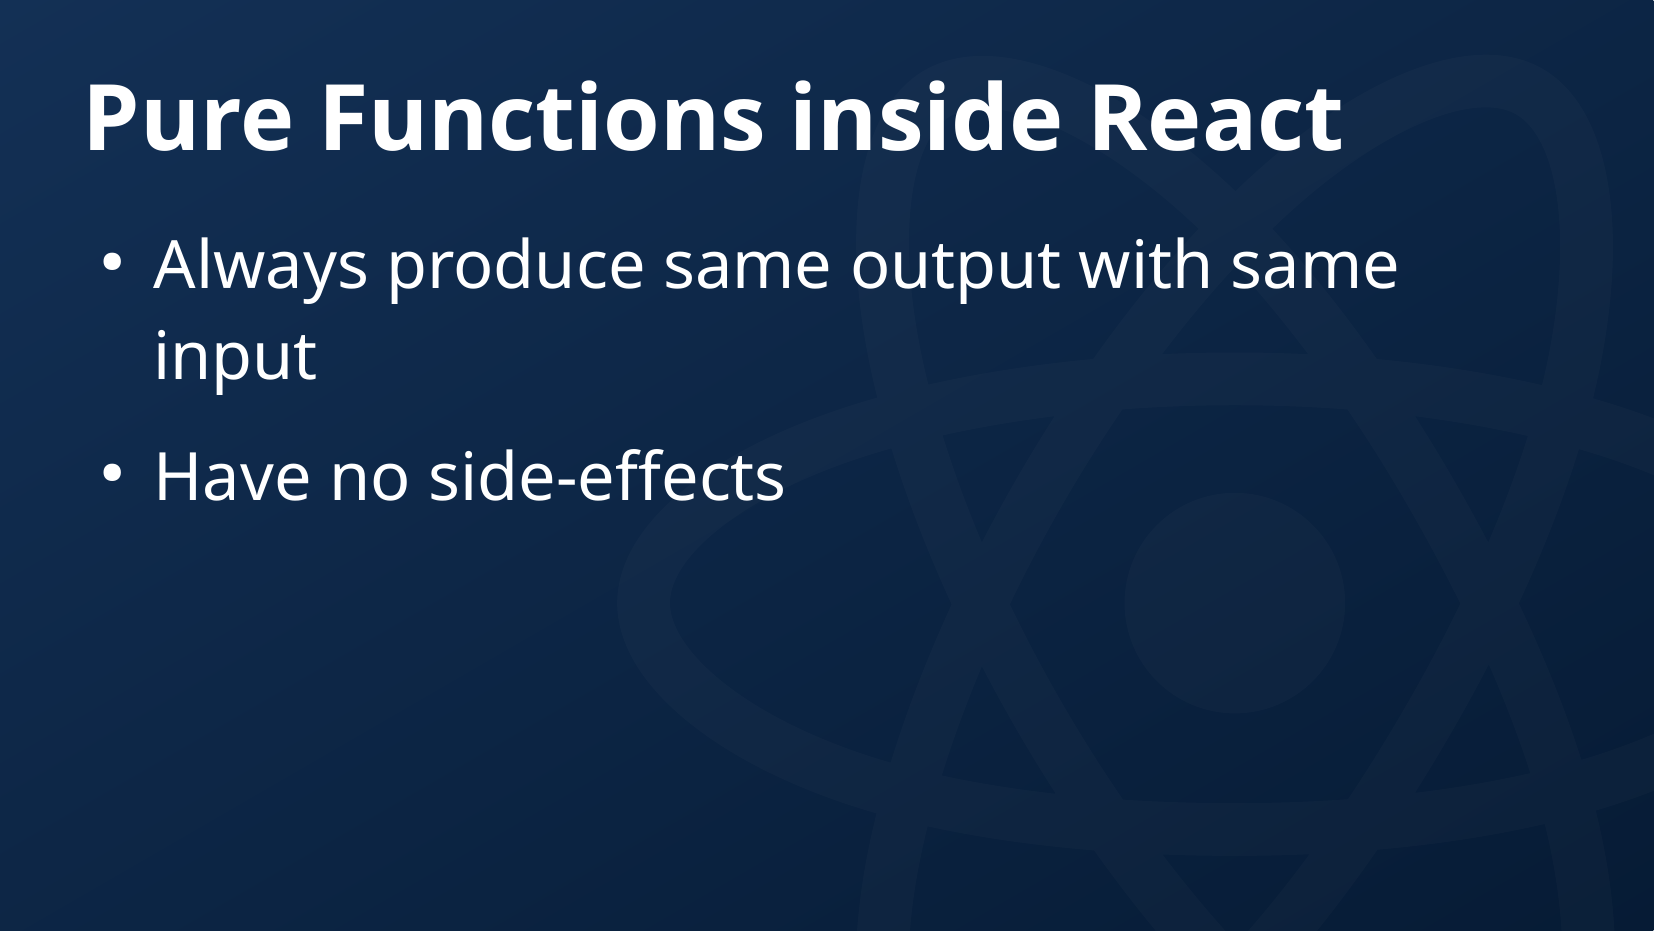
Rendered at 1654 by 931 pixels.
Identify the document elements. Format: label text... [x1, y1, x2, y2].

list Always produce same output with same input Have no side-effects [82, 217, 1571, 758]
title Pure Functions inside React [82, 37, 1571, 193]
